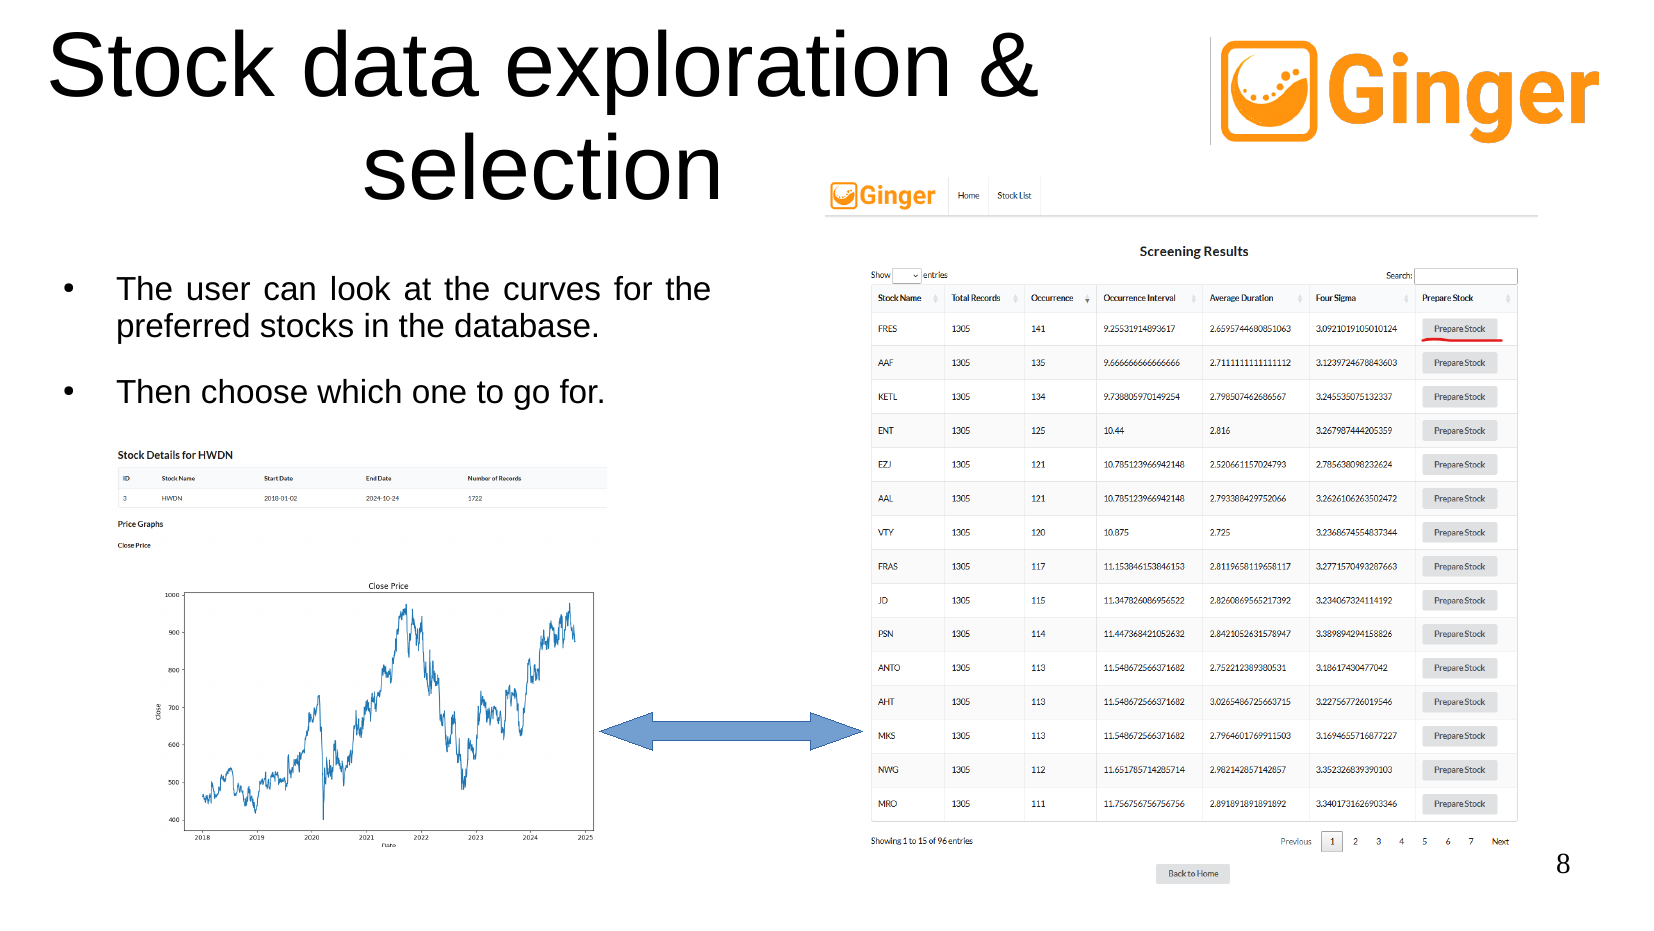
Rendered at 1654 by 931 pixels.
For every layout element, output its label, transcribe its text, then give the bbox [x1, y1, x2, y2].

text_box [599, 712, 863, 751]
picture [825, 177, 1538, 901]
picture [1200, 37, 1613, 145]
list The user can look at the curves for the preferred stocks in the database. Then choose which one to go for. [45, 270, 713, 541]
picture [112, 449, 607, 847]
title Stock data exploration & selection [0, 0, 1163, 271]
